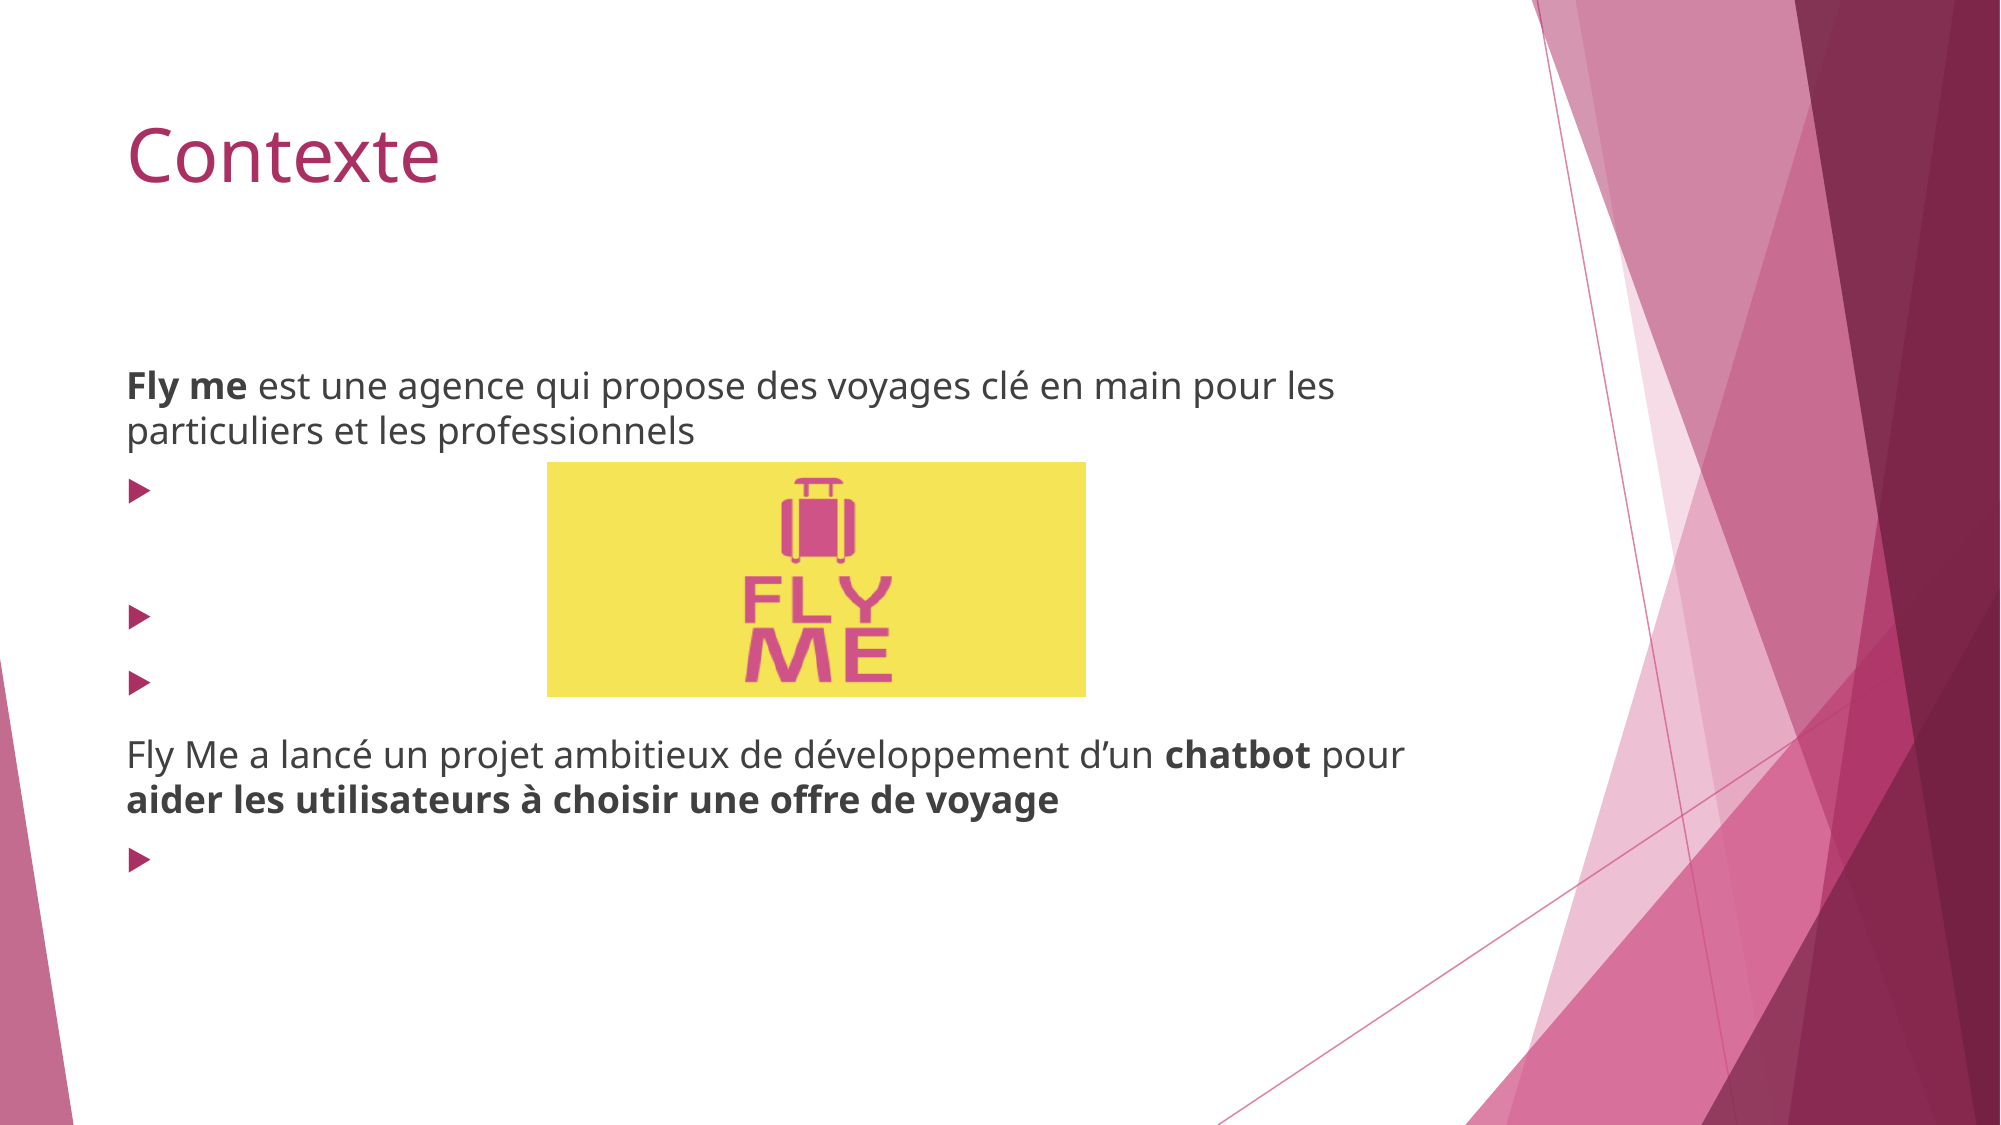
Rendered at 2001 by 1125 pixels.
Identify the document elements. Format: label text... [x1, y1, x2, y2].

title Contexte [111, 99, 1522, 317]
list Fly me est une agence qui propose des voyages clé en main pour les particuliers et les professionnels Fly Me a lancé un projet ambitieux de développement d’un chatbot pour aider les utilisateurs à choisir une offre de voyage [111, 354, 1522, 992]
picture [547, 462, 1086, 697]
